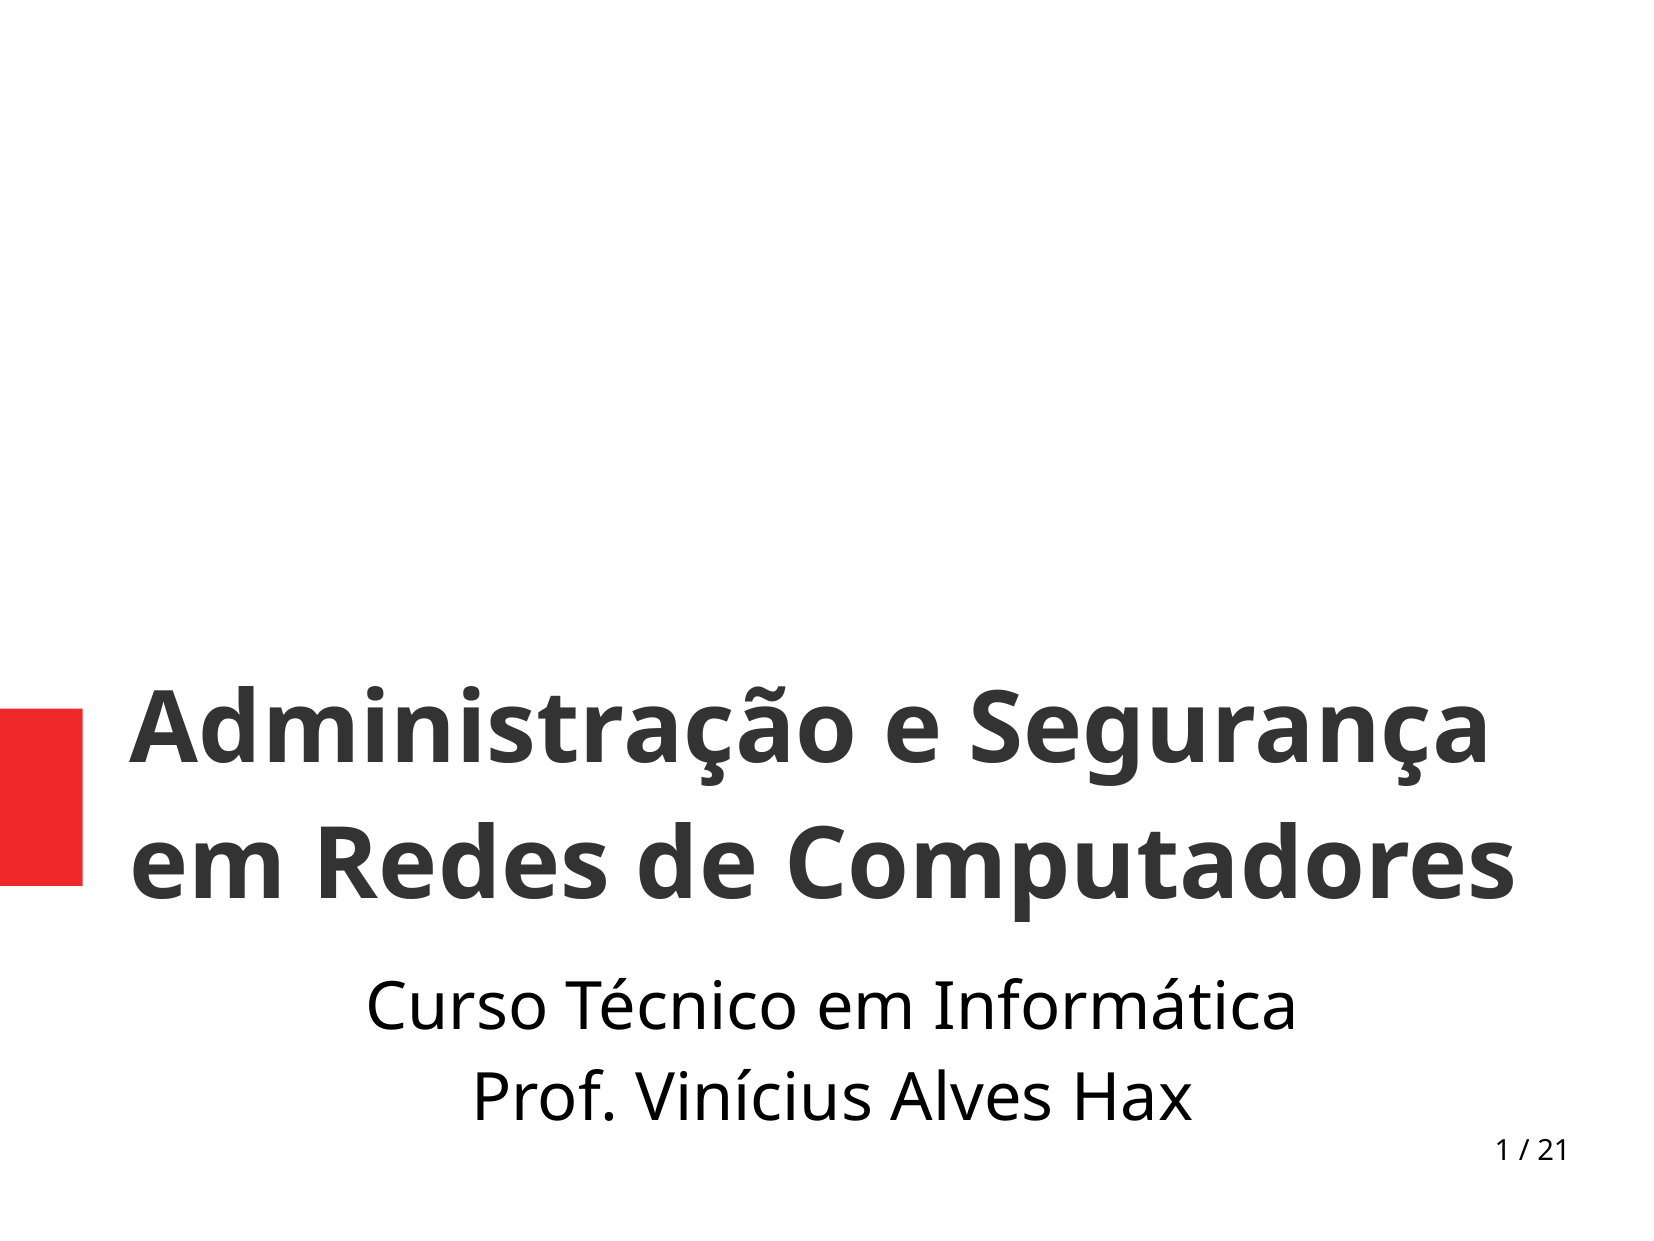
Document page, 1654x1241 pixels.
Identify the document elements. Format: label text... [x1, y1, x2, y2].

title Administração e Segurança em Redes de Computadores [129, 616, 1536, 966]
subtitle Curso Técnico em Informática Prof. Vinícius Alves Hax [129, 968, 1536, 1130]
